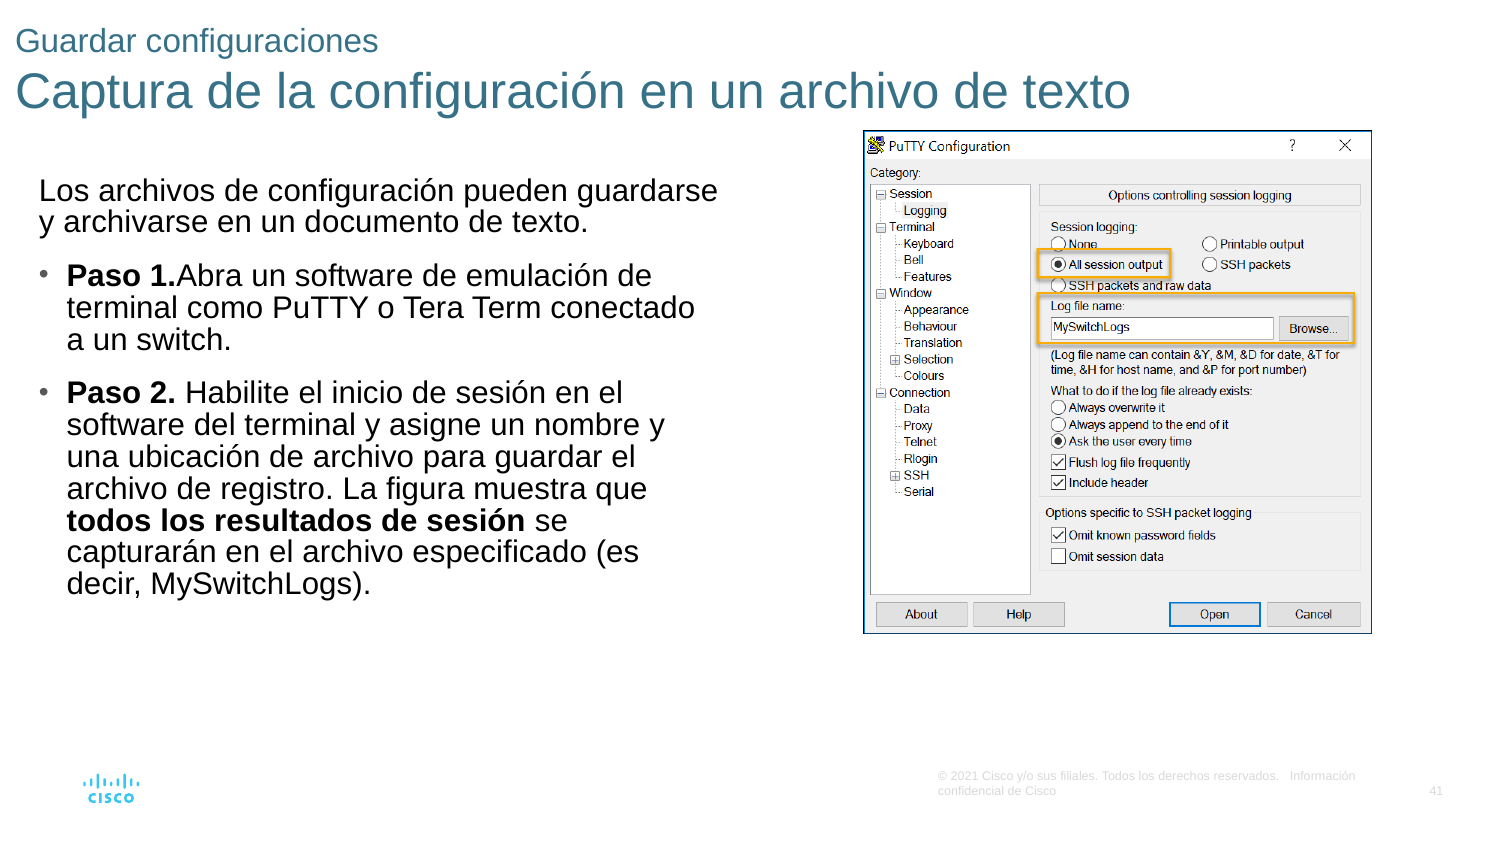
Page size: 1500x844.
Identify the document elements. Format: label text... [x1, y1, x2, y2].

list Los archivos de configuración pueden guardarse y archivarse en un documento de texto. Paso 1.Abra un software de emulación de terminal como PuTTY o Tera Term conectado a un switch. Paso 2. Habilite el inicio de sesión en el software del terminal y asigne un nombre y una ubicación de archivo para guardar el archivo de registro. La figura muestra que todos los resultados de sesión se capturarán en el archivo especificado (es decir, MySwitchLogs). [23, 168, 750, 596]
title Guardar configuraciones Captura de la configuración en un archivo de texto [0, 6, 1500, 131]
picture [863, 130, 1372, 634]
